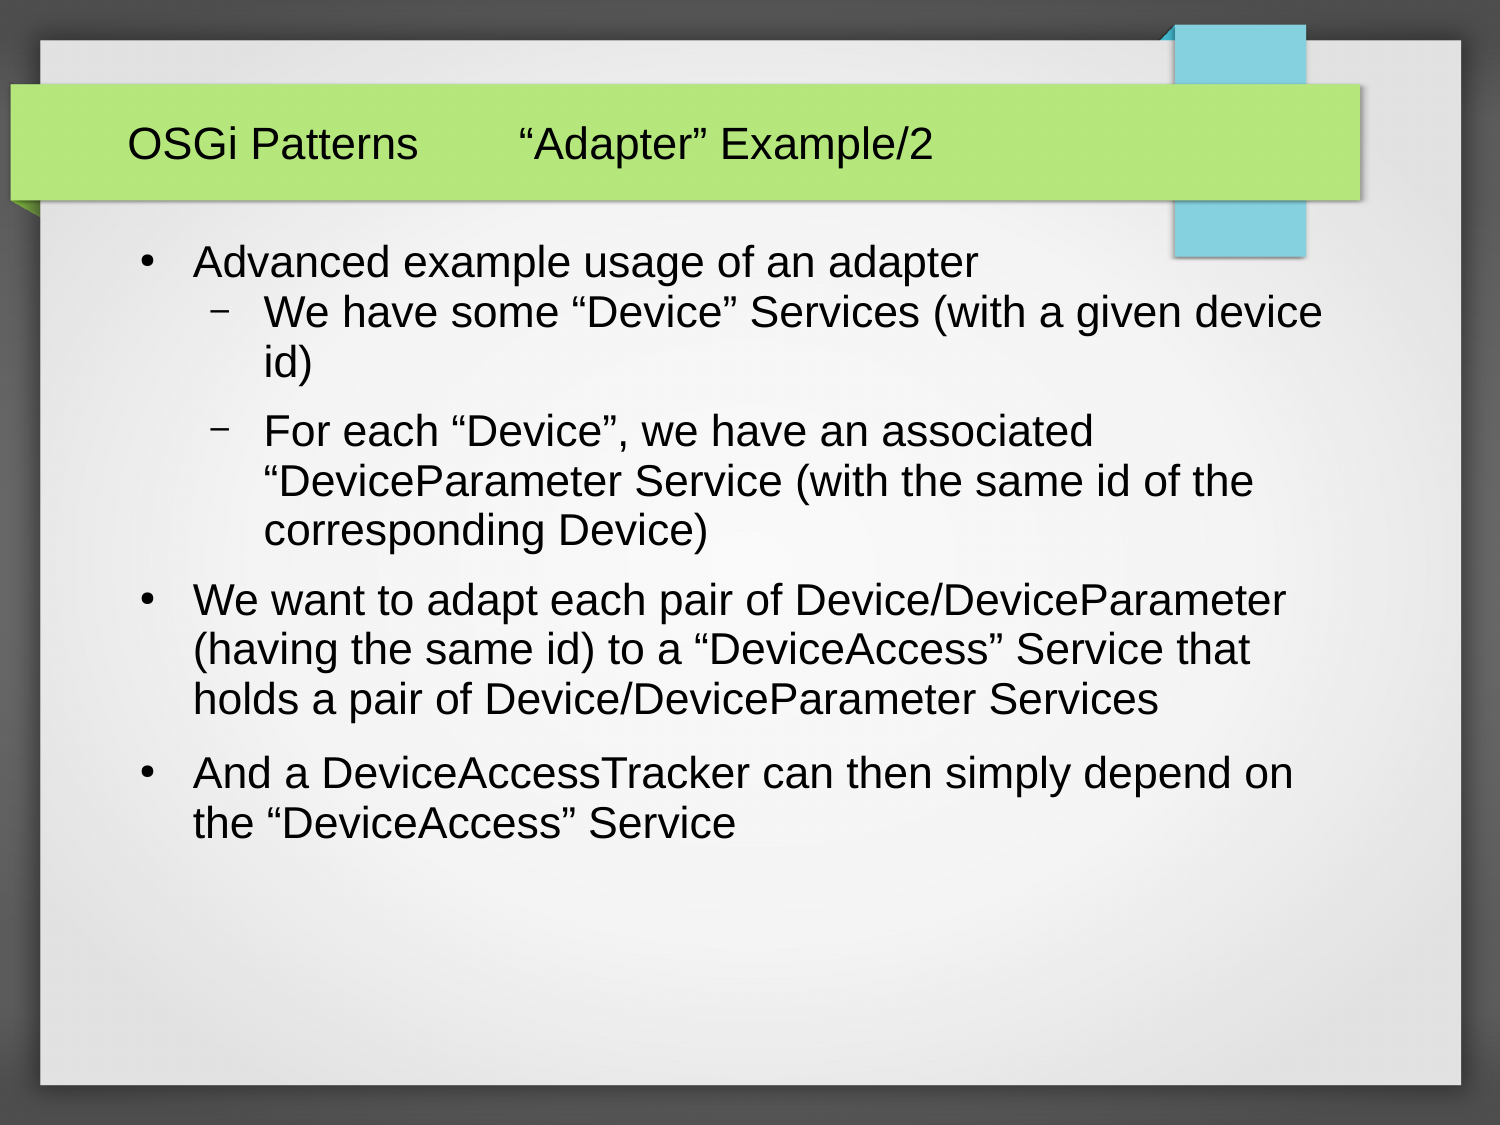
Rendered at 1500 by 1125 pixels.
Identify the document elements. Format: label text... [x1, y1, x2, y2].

list Advanced example usage of an adapter We have some “Device” Services (with a given device id) For each “Device”, we have an associated “DeviceParameter Service (with the same id of the corresponding Device) We want to adapt each pair of Device/DeviceParameter (having the same id) to a “DeviceAccess” Service that holds a pair of Device/DeviceParameter Services And a DeviceAccessTracker can then simply depend on the “DeviceAccess” Service [107, 229, 1383, 856]
picture [0, 0, 1500, 1125]
title OSGi Patterns “Adapter” Example/2 [112, 42, 1454, 246]
